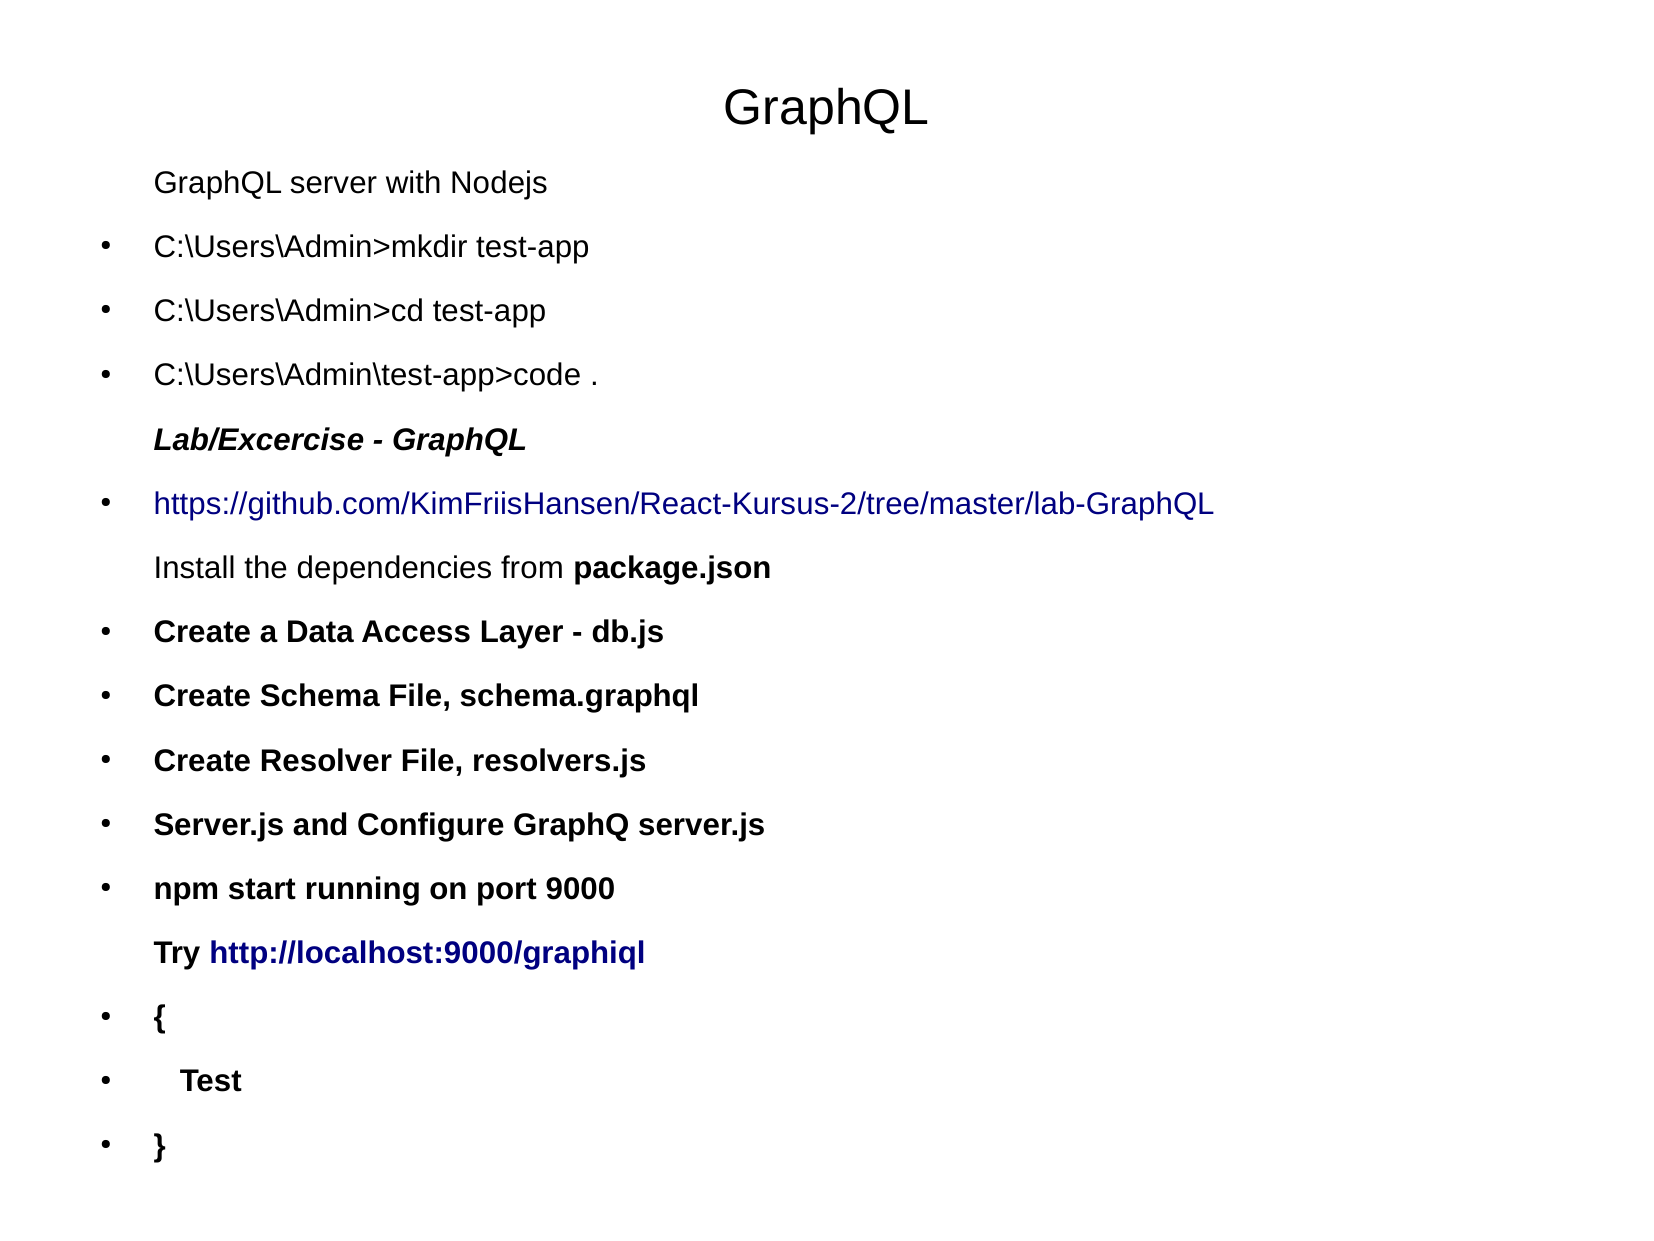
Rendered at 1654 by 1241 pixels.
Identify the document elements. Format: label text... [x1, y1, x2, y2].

title GraphQL [82, 49, 1571, 165]
list GraphQL server with Nodejs C:\Users\Admin>mkdir test-app C:\Users\Admin>cd test-app C:\Users\Admin\test-app>code . Lab/Excercise - GraphQL https://github.com/KimFriisHansen/React-Kursus-2/tree/master/lab-GraphQL Install the dependencies from package.json Create a Data Access Layer - db.js Create Schema File, schema.graphql Create Resolver File, resolvers.js Server.js and Configure GraphQ server.js npm start running on port 9000 Try http://localhost:9000/graphiql { Test } [82, 165, 1571, 1241]
